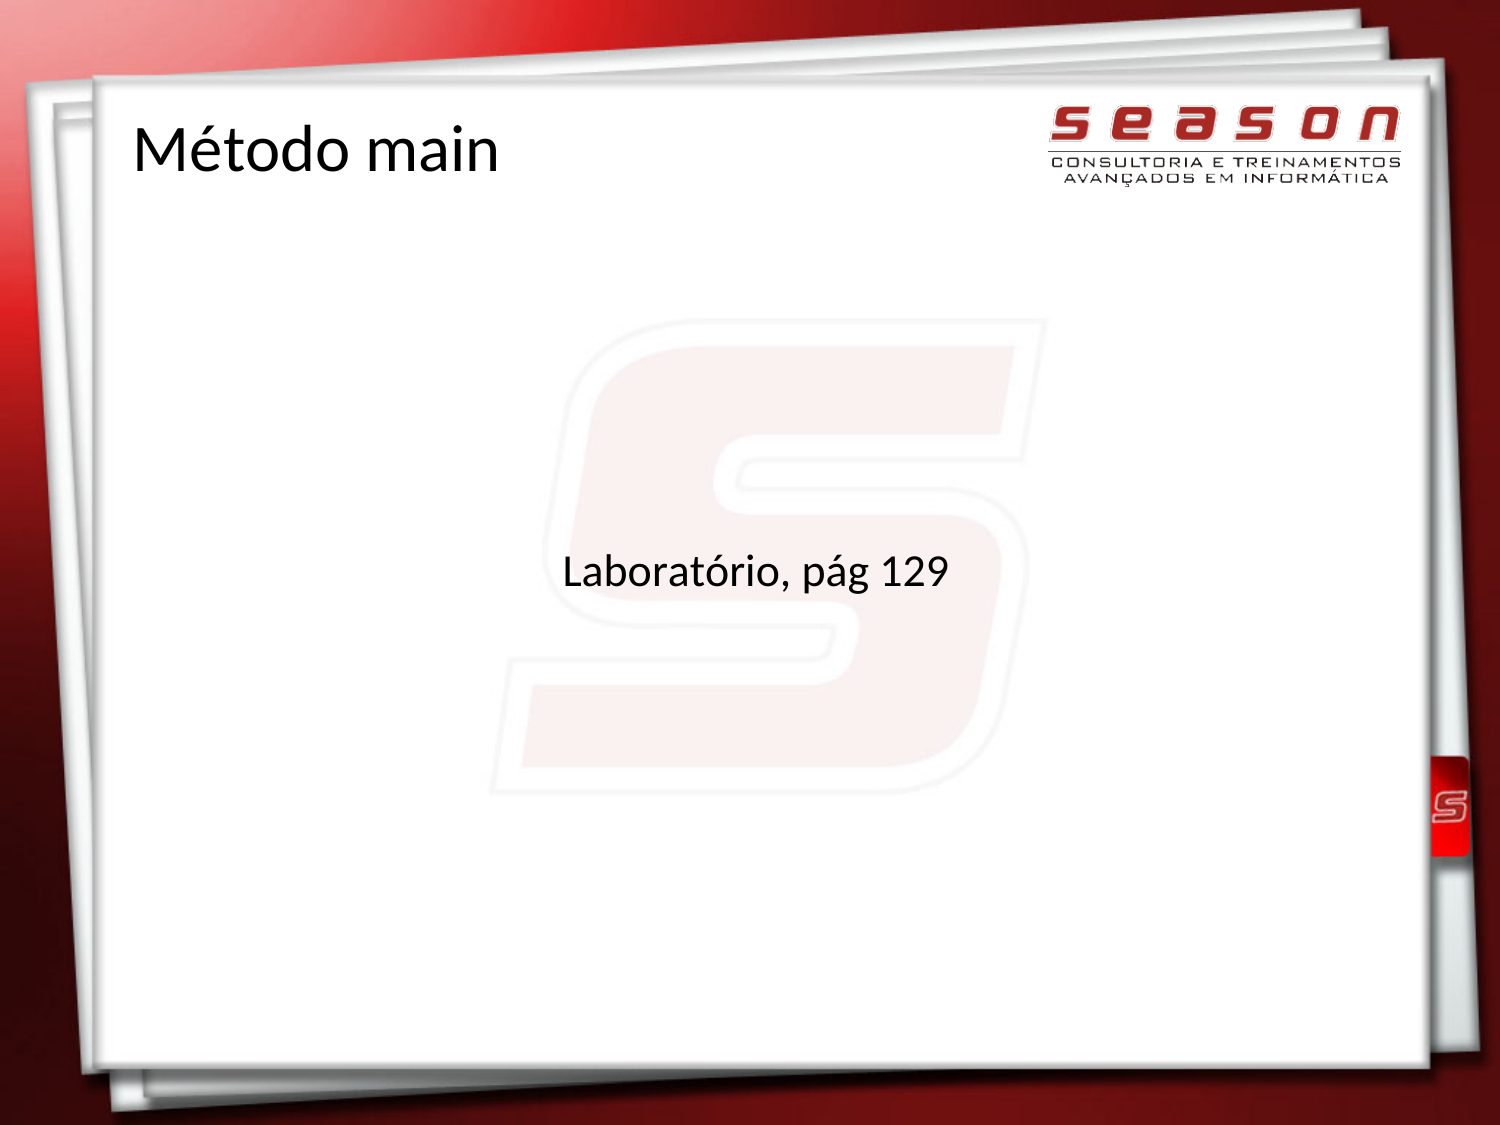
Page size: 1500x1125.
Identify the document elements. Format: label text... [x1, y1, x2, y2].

text_box Laboratório, pág 129 [188, 274, 1323, 863]
title Método main [118, 33, 1394, 257]
picture [0, 0, 1500, 1125]
